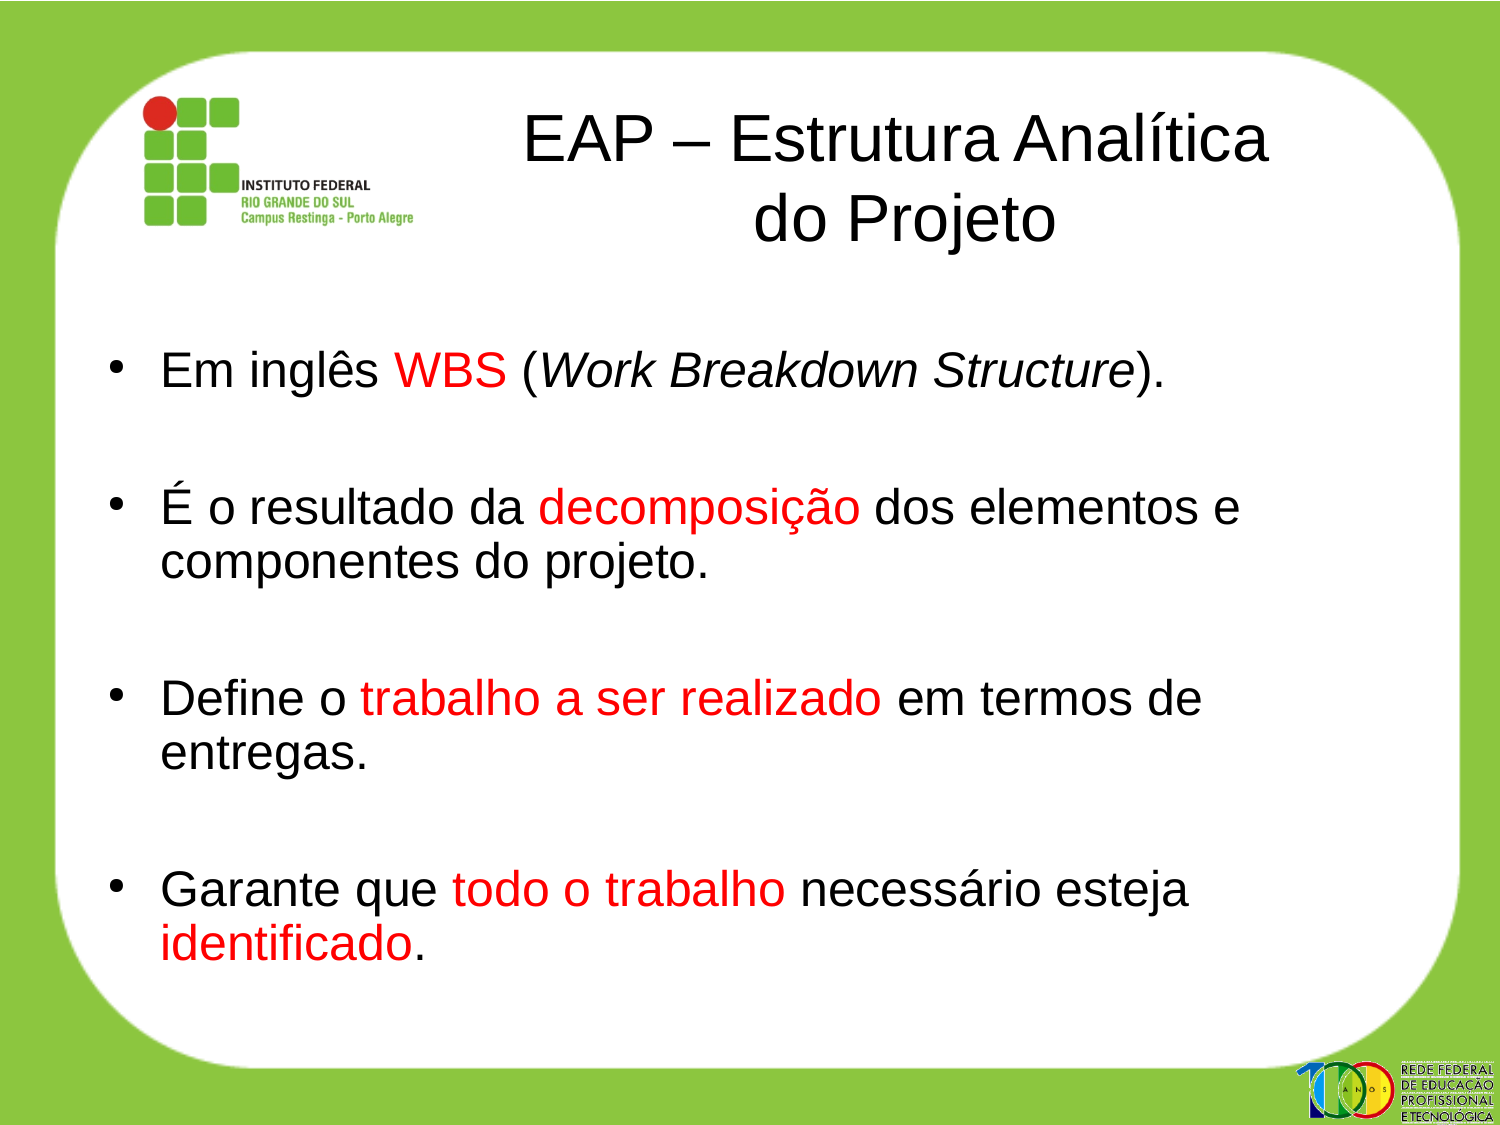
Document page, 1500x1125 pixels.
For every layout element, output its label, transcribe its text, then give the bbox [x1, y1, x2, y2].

picture [0, 1, 1500, 1125]
list Em inglês WBS (Work Breakdown Structure). É o resultado da decomposição dos elementos e componentes do projeto. Define o trabalho a ser realizado em termos de entregas. Garante que todo o trabalho necessário esteja identificado. [75, 262, 1426, 1035]
title EAP – Estrutura Analítica do Projeto [472, 74, 1500, 263]
